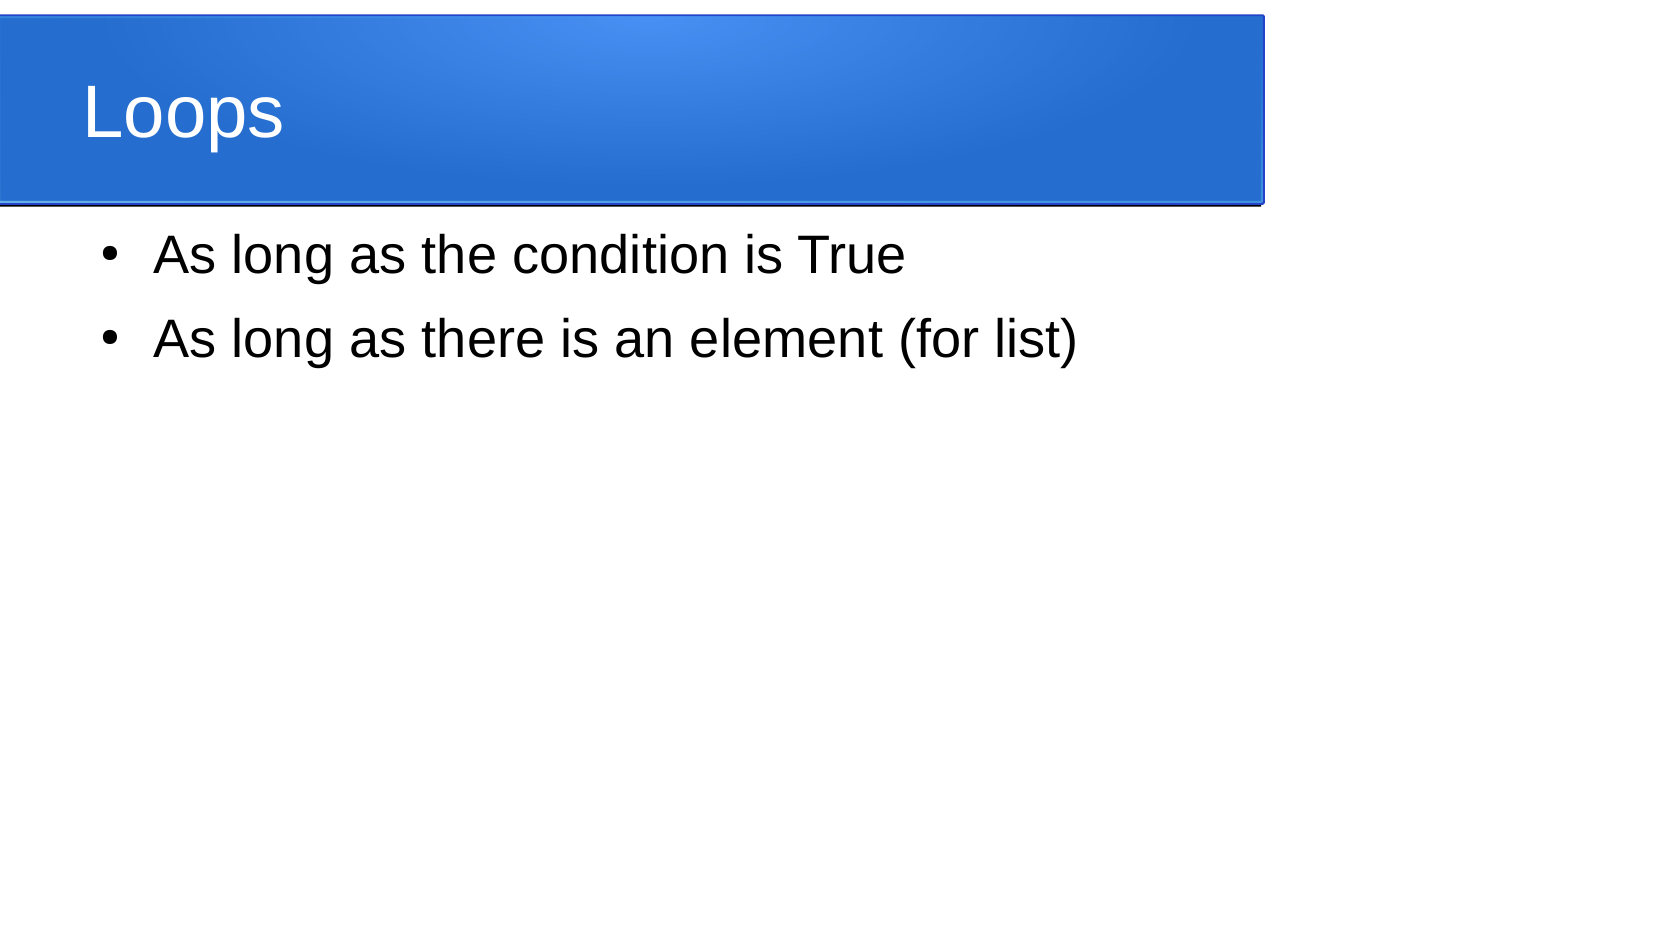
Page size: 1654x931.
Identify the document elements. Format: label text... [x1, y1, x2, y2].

list As long as the condition is True As long as there is an element (for list) [82, 224, 1571, 764]
title Loops [82, 35, 1235, 189]
